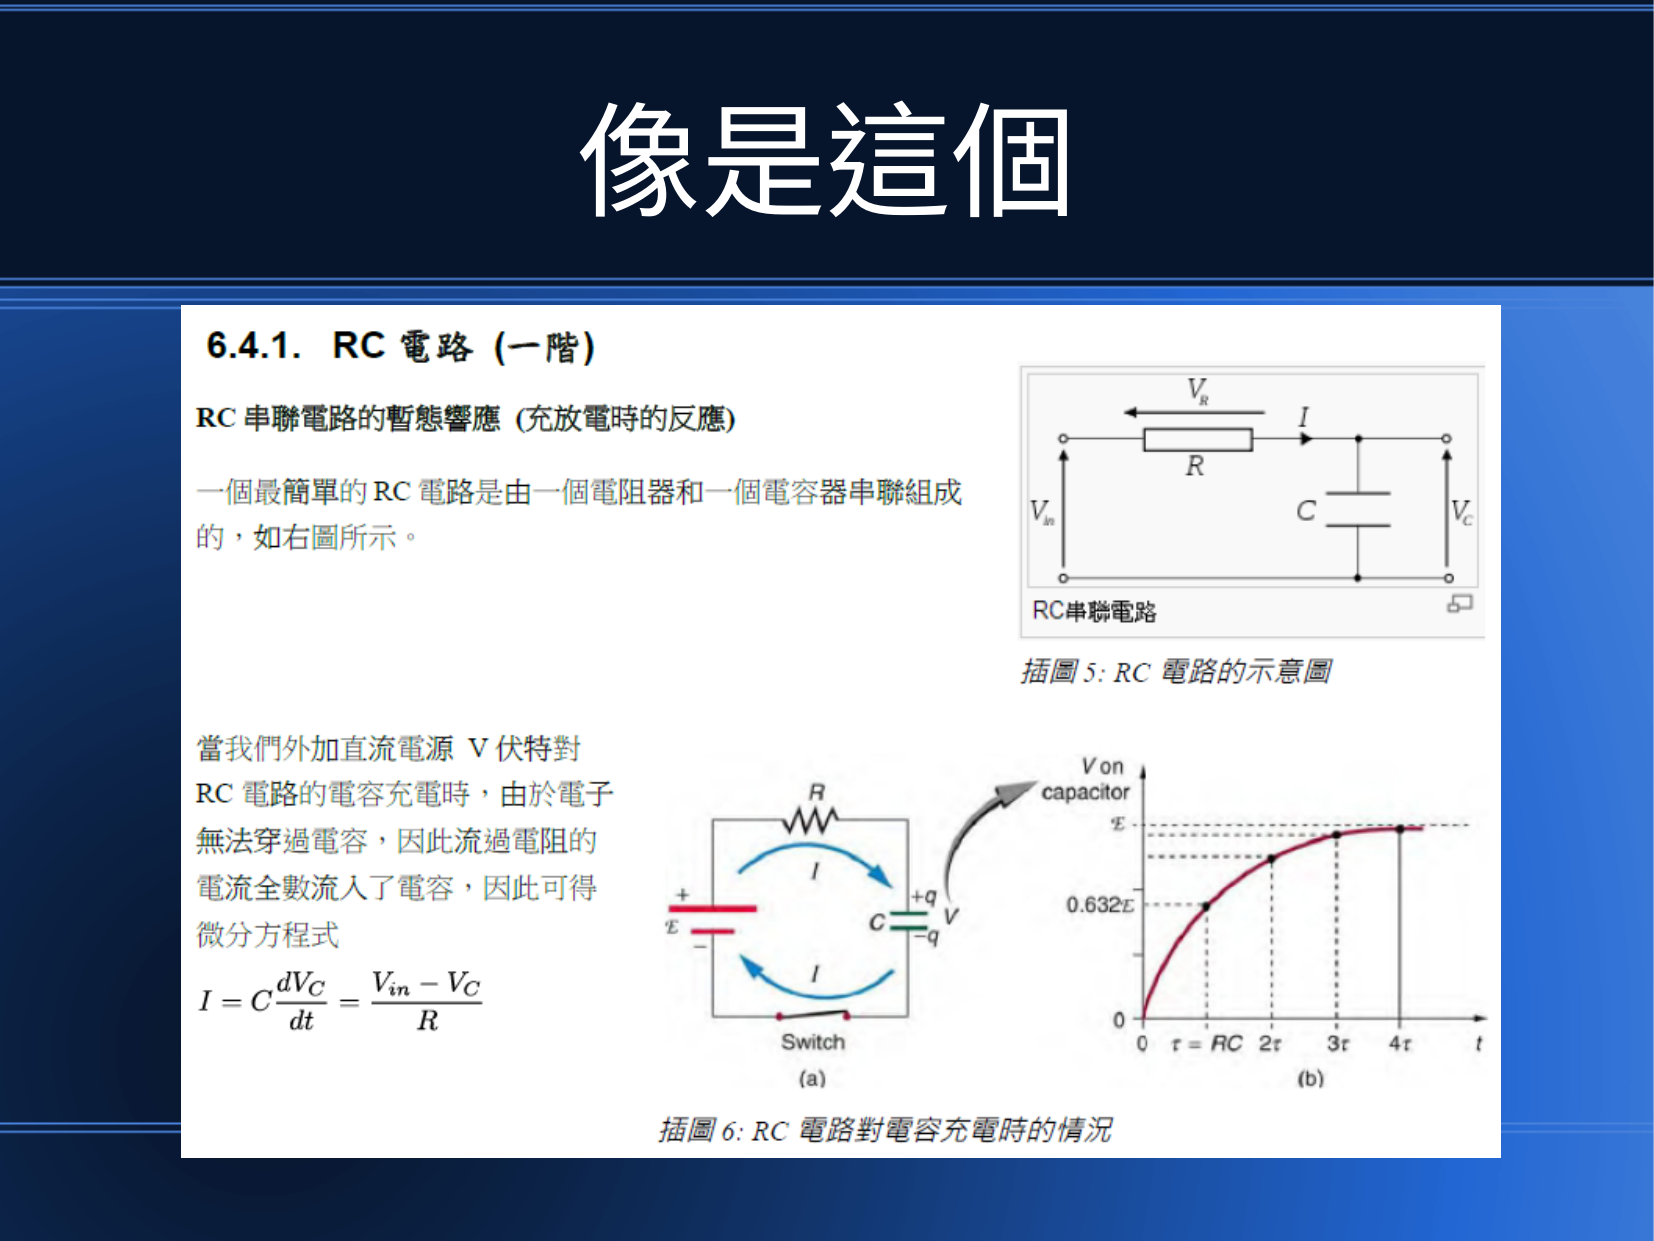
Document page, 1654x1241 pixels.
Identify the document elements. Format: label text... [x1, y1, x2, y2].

title 像是這個 [82, 49, 1571, 257]
picture [0, 0, 1654, 1241]
